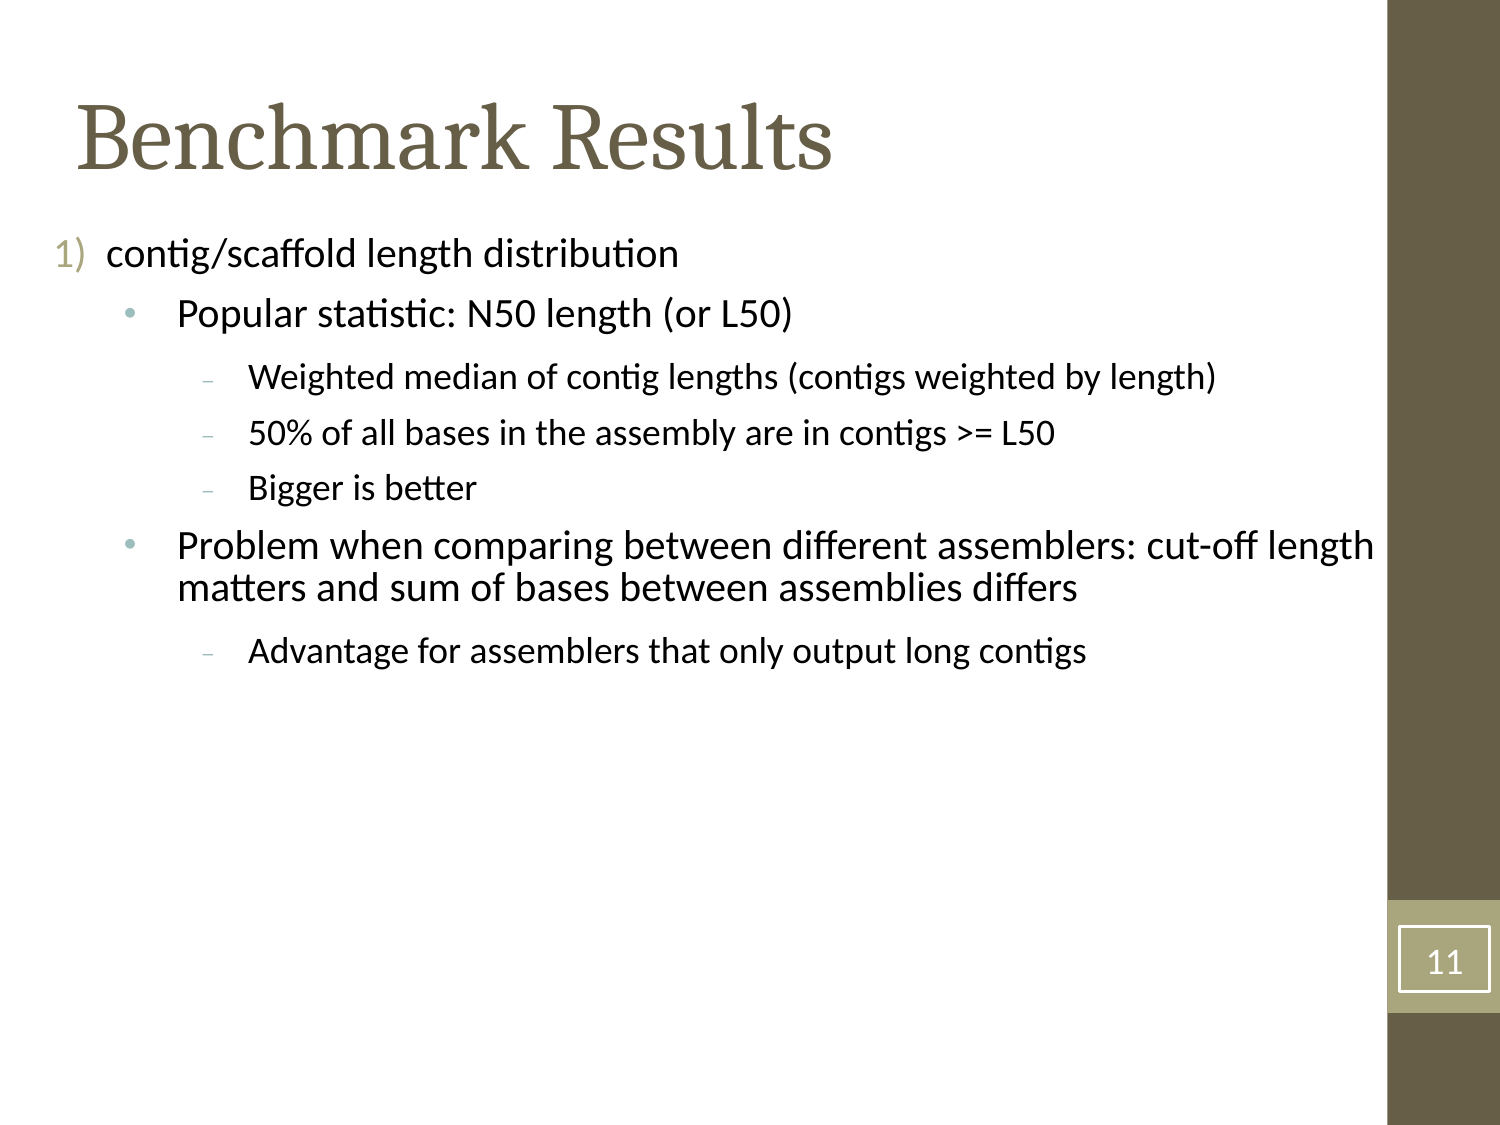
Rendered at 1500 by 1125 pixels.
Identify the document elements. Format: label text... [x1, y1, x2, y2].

list contig/scaffold length distribution Popular statistic: N50 length (or L50) Weighted median of contig lengths (contigs weighted by length) 50% of all bases in the assembly are in contigs >= L50 Bigger is better Problem when comparing between different assemblers: cut-off length matters and sum of bases between assemblies differs Advantage for assemblers that only output long contigs [35, 236, 1382, 1063]
title Benchmark Results [75, 82, 1326, 195]
